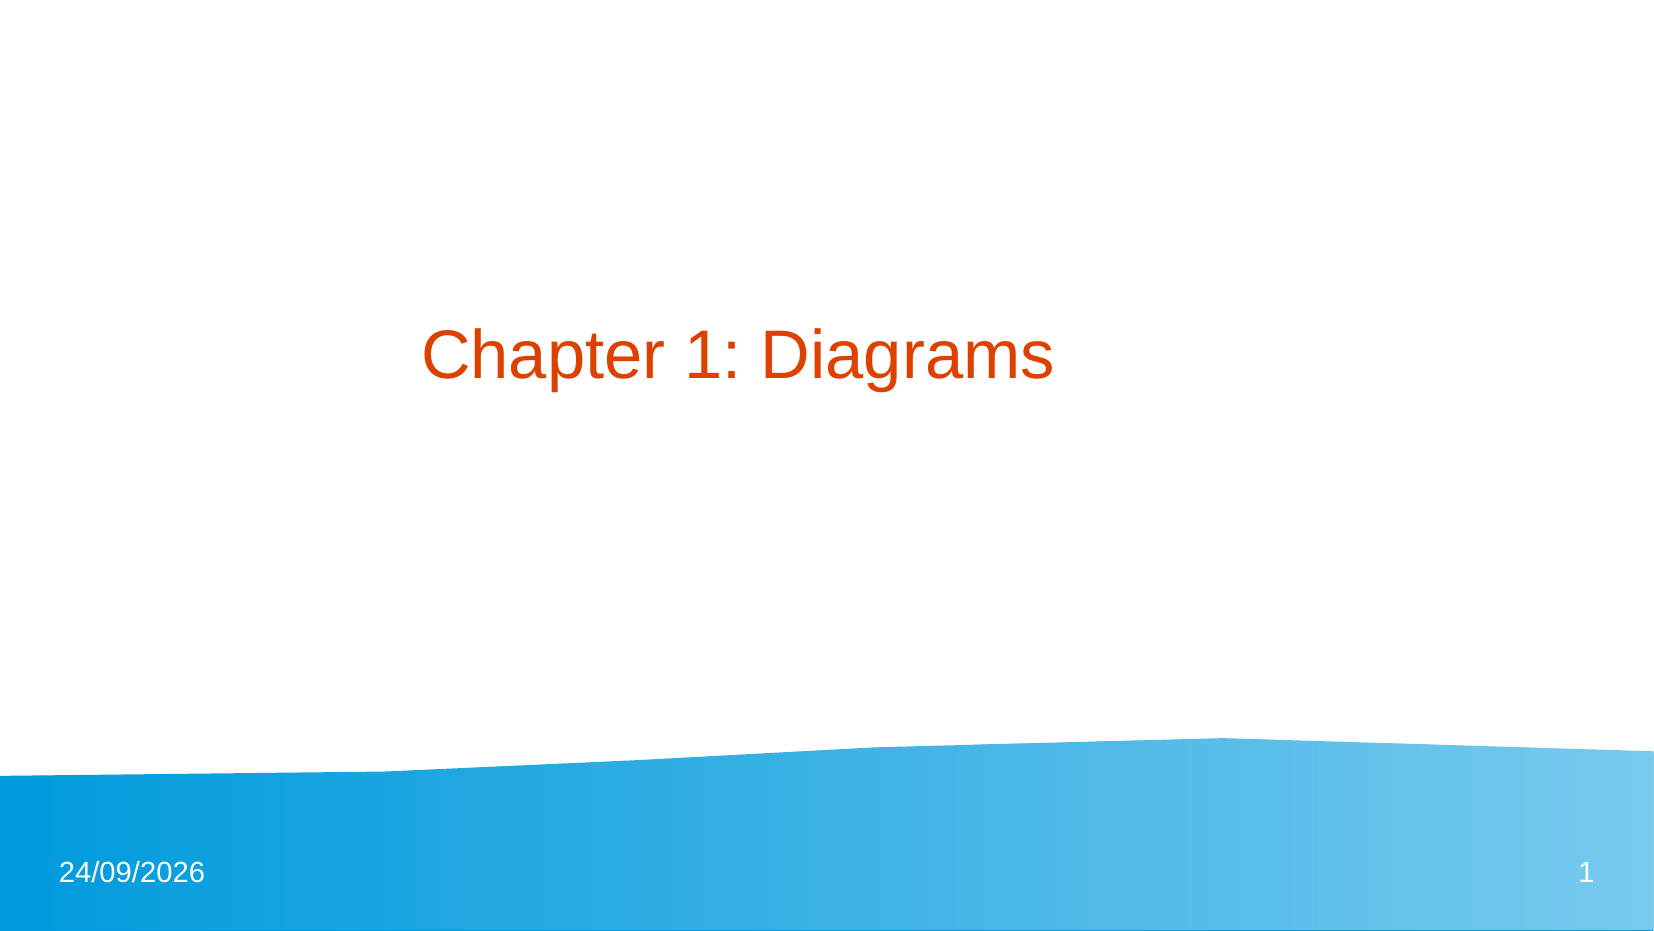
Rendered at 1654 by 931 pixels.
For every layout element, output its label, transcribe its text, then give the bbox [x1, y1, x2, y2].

title Chapter 1: Diagrams [0, 265, 1477, 443]
